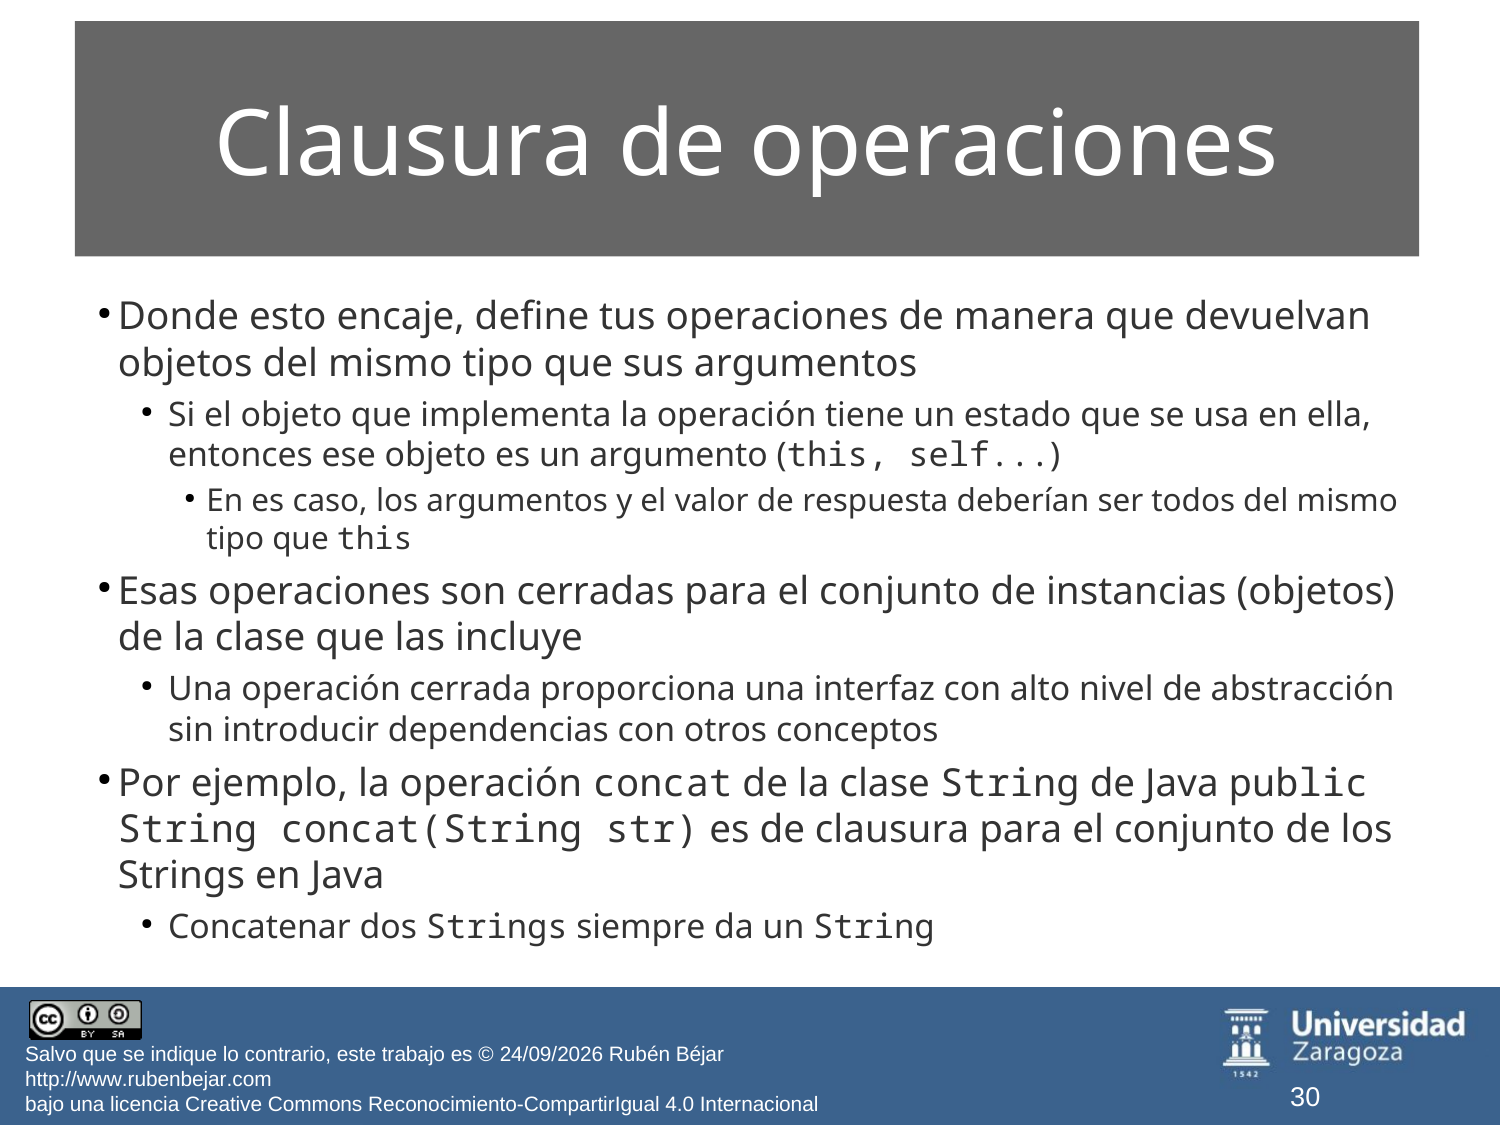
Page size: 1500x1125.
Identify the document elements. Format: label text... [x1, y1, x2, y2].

picture [0, 987, 1500, 1125]
title Clausura de operaciones [74, 21, 1420, 257]
list Donde esto encaje, define tus operaciones de manera que devuelvan objetos del mismo tipo que sus argumentos Si el objeto que implementa la operación tiene un estado que se usa en ella, entonces ese objeto es un argumento (this, self...) En es caso, los argumentos y el valor de respuesta deberían ser todos del mismo tipo que this Esas operaciones son cerradas para el conjunto de instancias (objetos) de la clase que las incluye Una operación cerrada proporciona una interfaz con alto nivel de abstracción sin introducir dependencias con otros conceptos Por ejemplo, la operación concat de la clase String de Java public String concat(String str) es de clausura para el conjunto de los Strings en Java Concatenar dos Strings siempre da un String [82, 283, 1418, 957]
